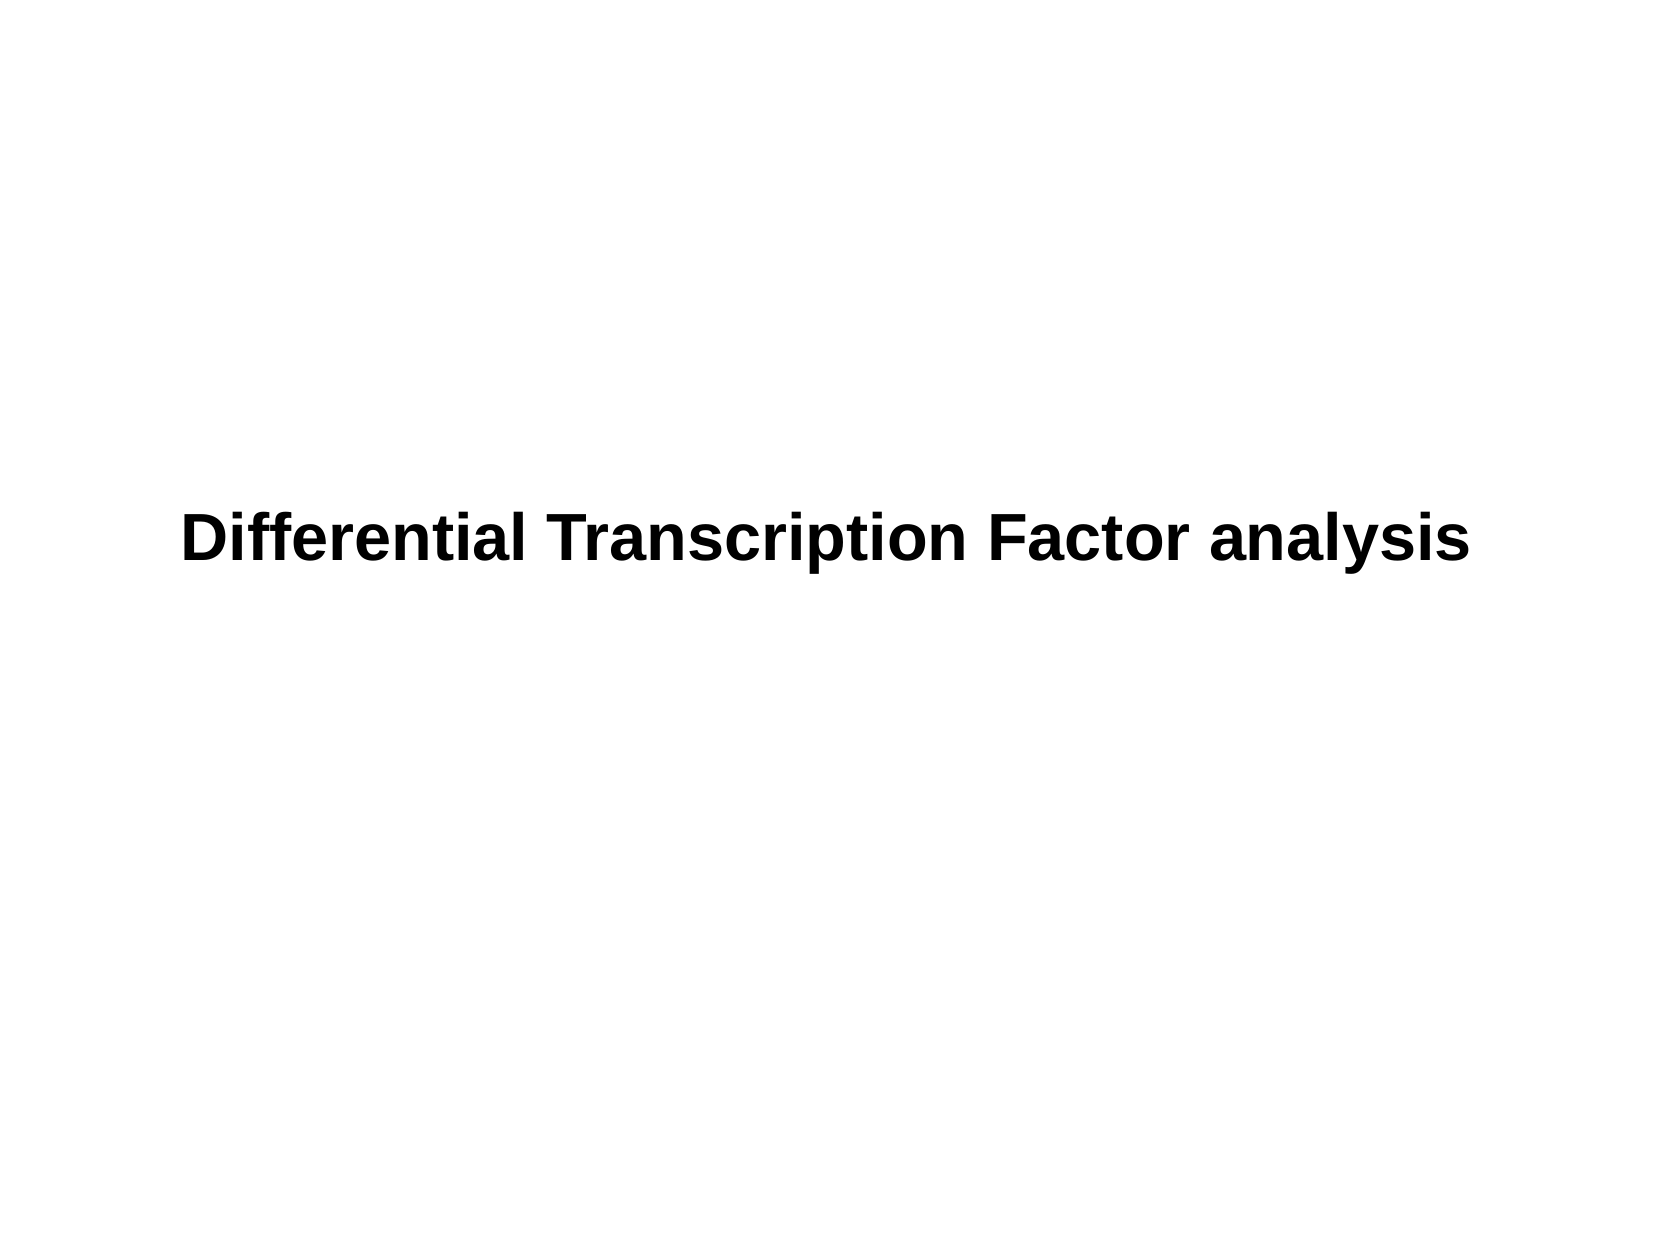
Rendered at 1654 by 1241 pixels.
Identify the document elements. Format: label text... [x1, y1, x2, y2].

subtitle Differential Transcription Factor analysis [82, 290, 1571, 1010]
